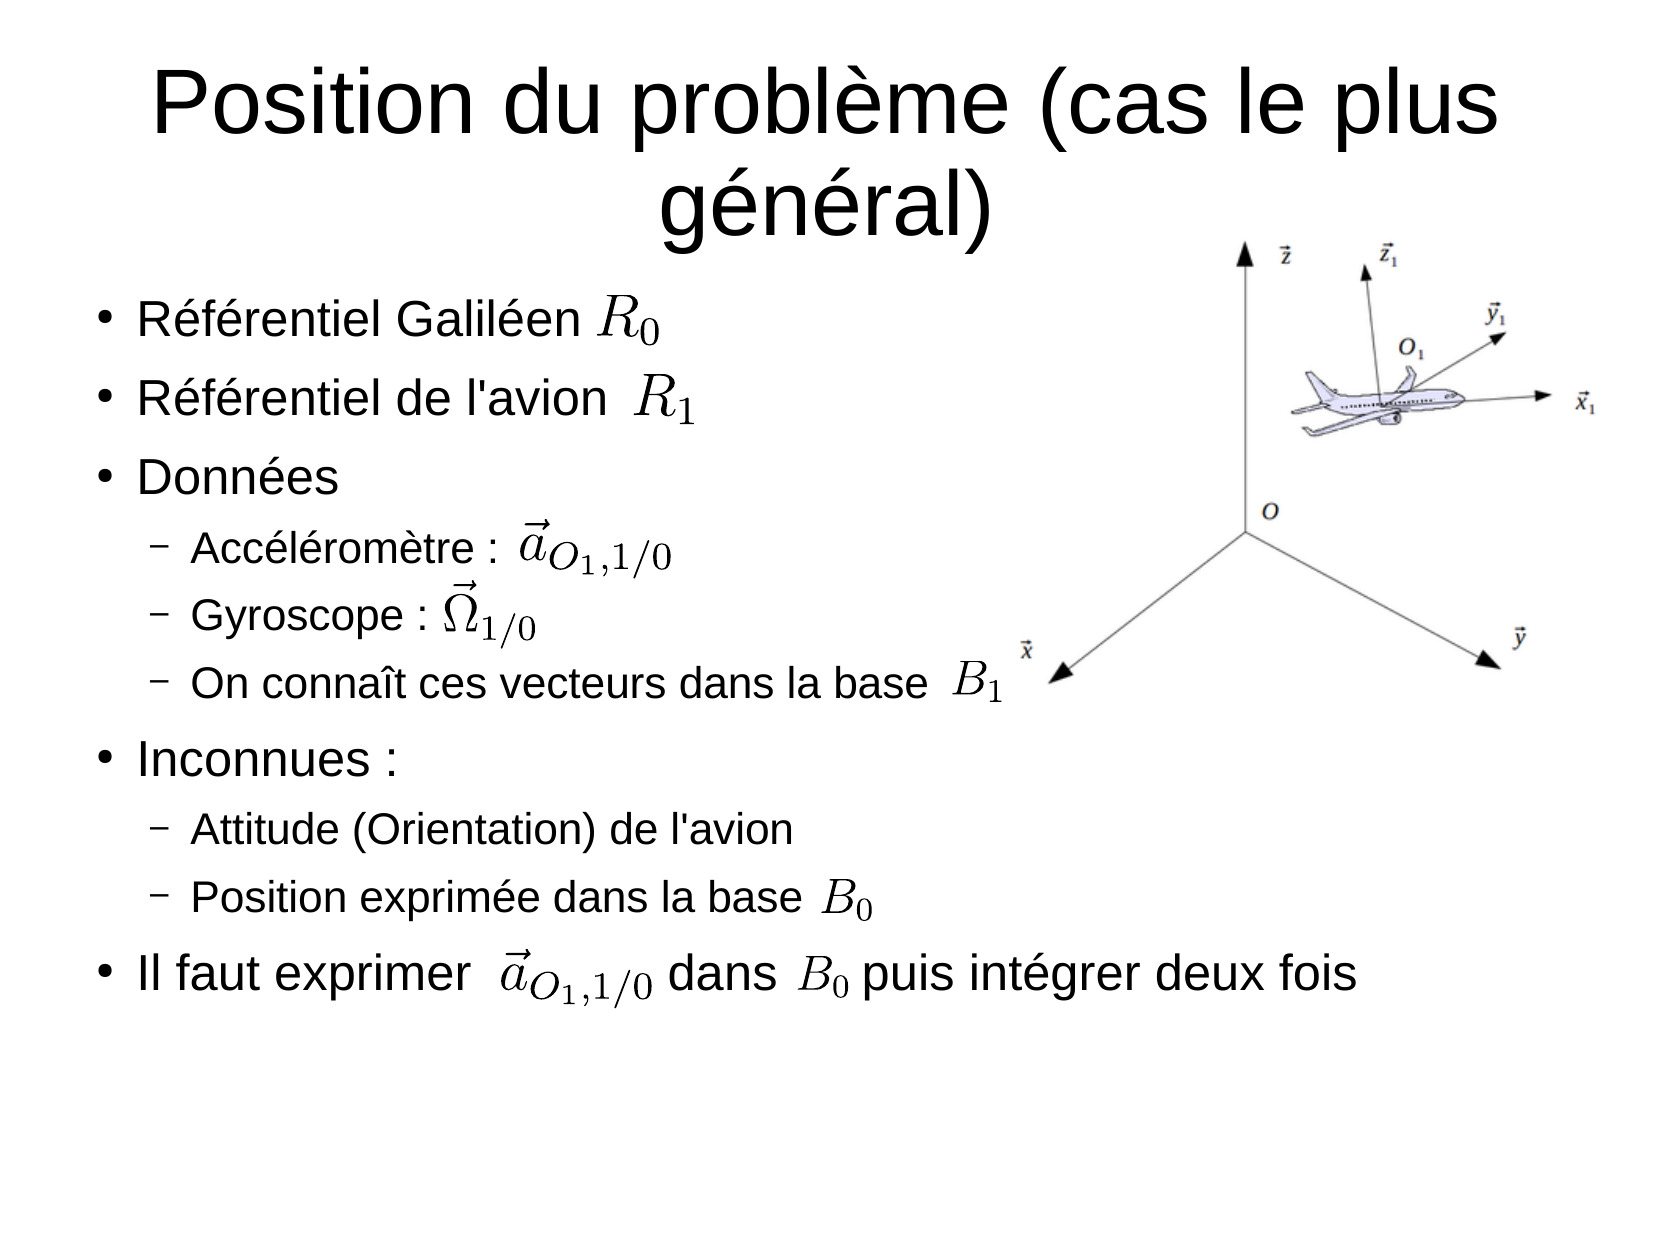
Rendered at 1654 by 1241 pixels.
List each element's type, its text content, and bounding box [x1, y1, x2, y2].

list Référentiel Galiléen Référentiel de l'avion Données Accéléromètre : Gyroscope : On connaît ces vecteurs dans la base Inconnues : Attitude (Orientation) de l'avion Position exprimée dans la base Il faut exprimer dans puis intégrer deux fois [82, 290, 1571, 1010]
picture [950, 217, 1625, 715]
picture [795, 956, 851, 999]
picture [496, 949, 655, 1010]
picture [631, 374, 699, 426]
title Position du problème (cas le plus général) [82, 49, 1571, 257]
picture [819, 879, 875, 922]
picture [595, 295, 662, 346]
picture [442, 519, 674, 650]
